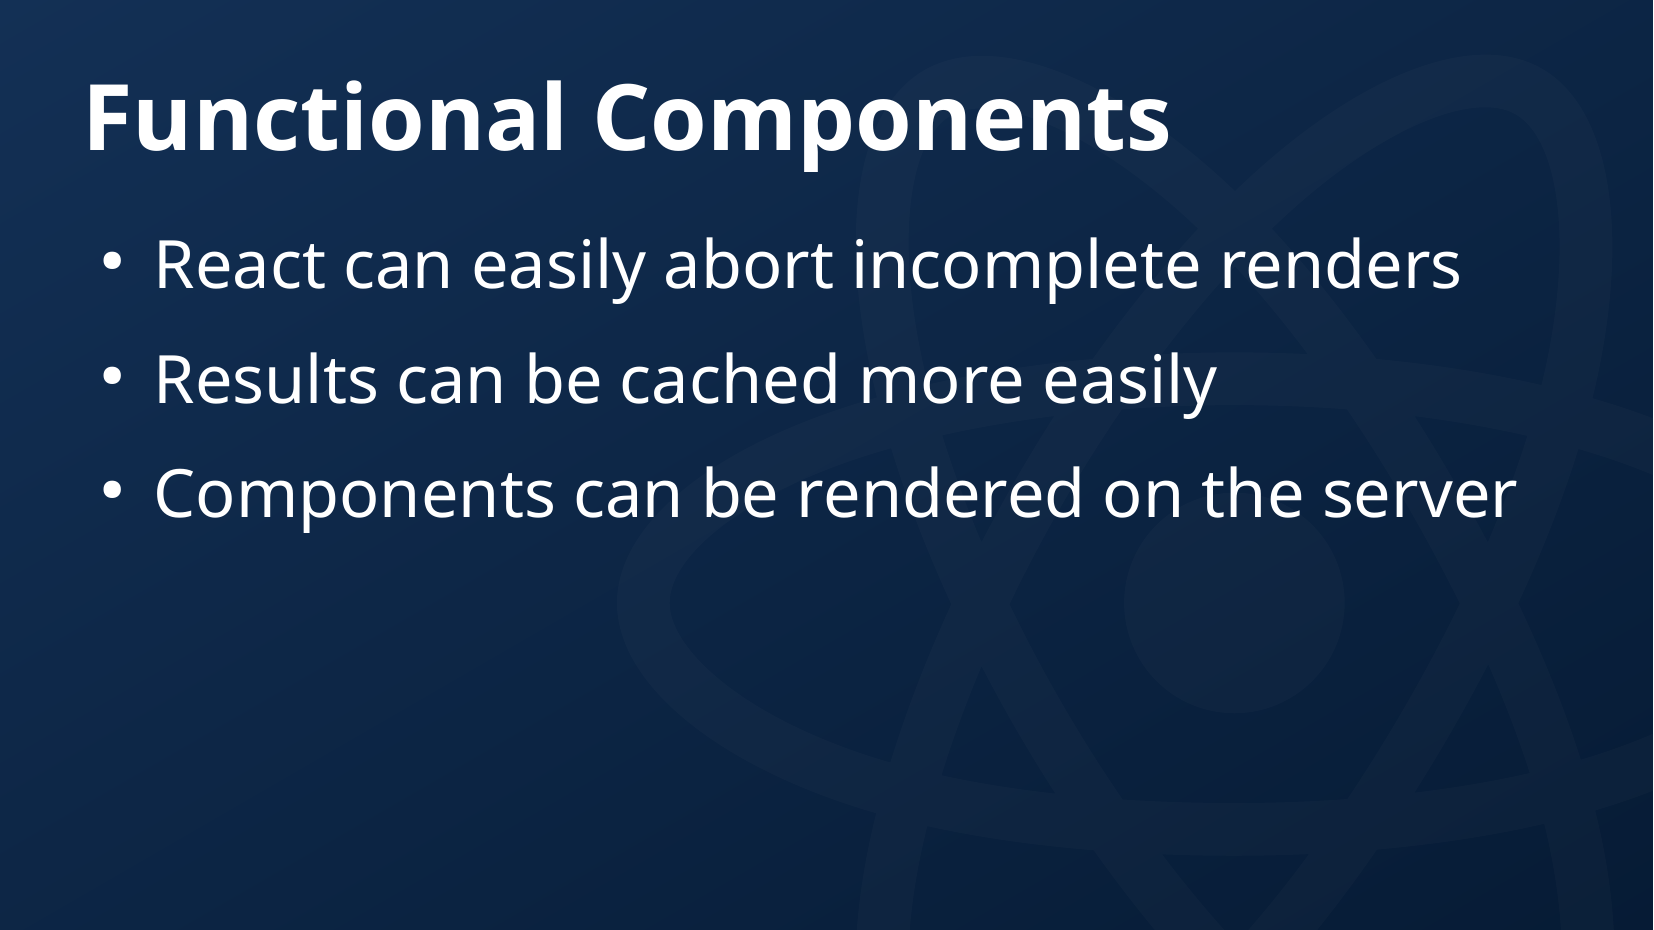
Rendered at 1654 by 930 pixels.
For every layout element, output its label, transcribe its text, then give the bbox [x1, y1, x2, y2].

list React can easily abort incomplete renders Results can be cached more easily Components can be rendered on the server [82, 217, 1571, 757]
title Functional Components [82, 37, 1571, 193]
